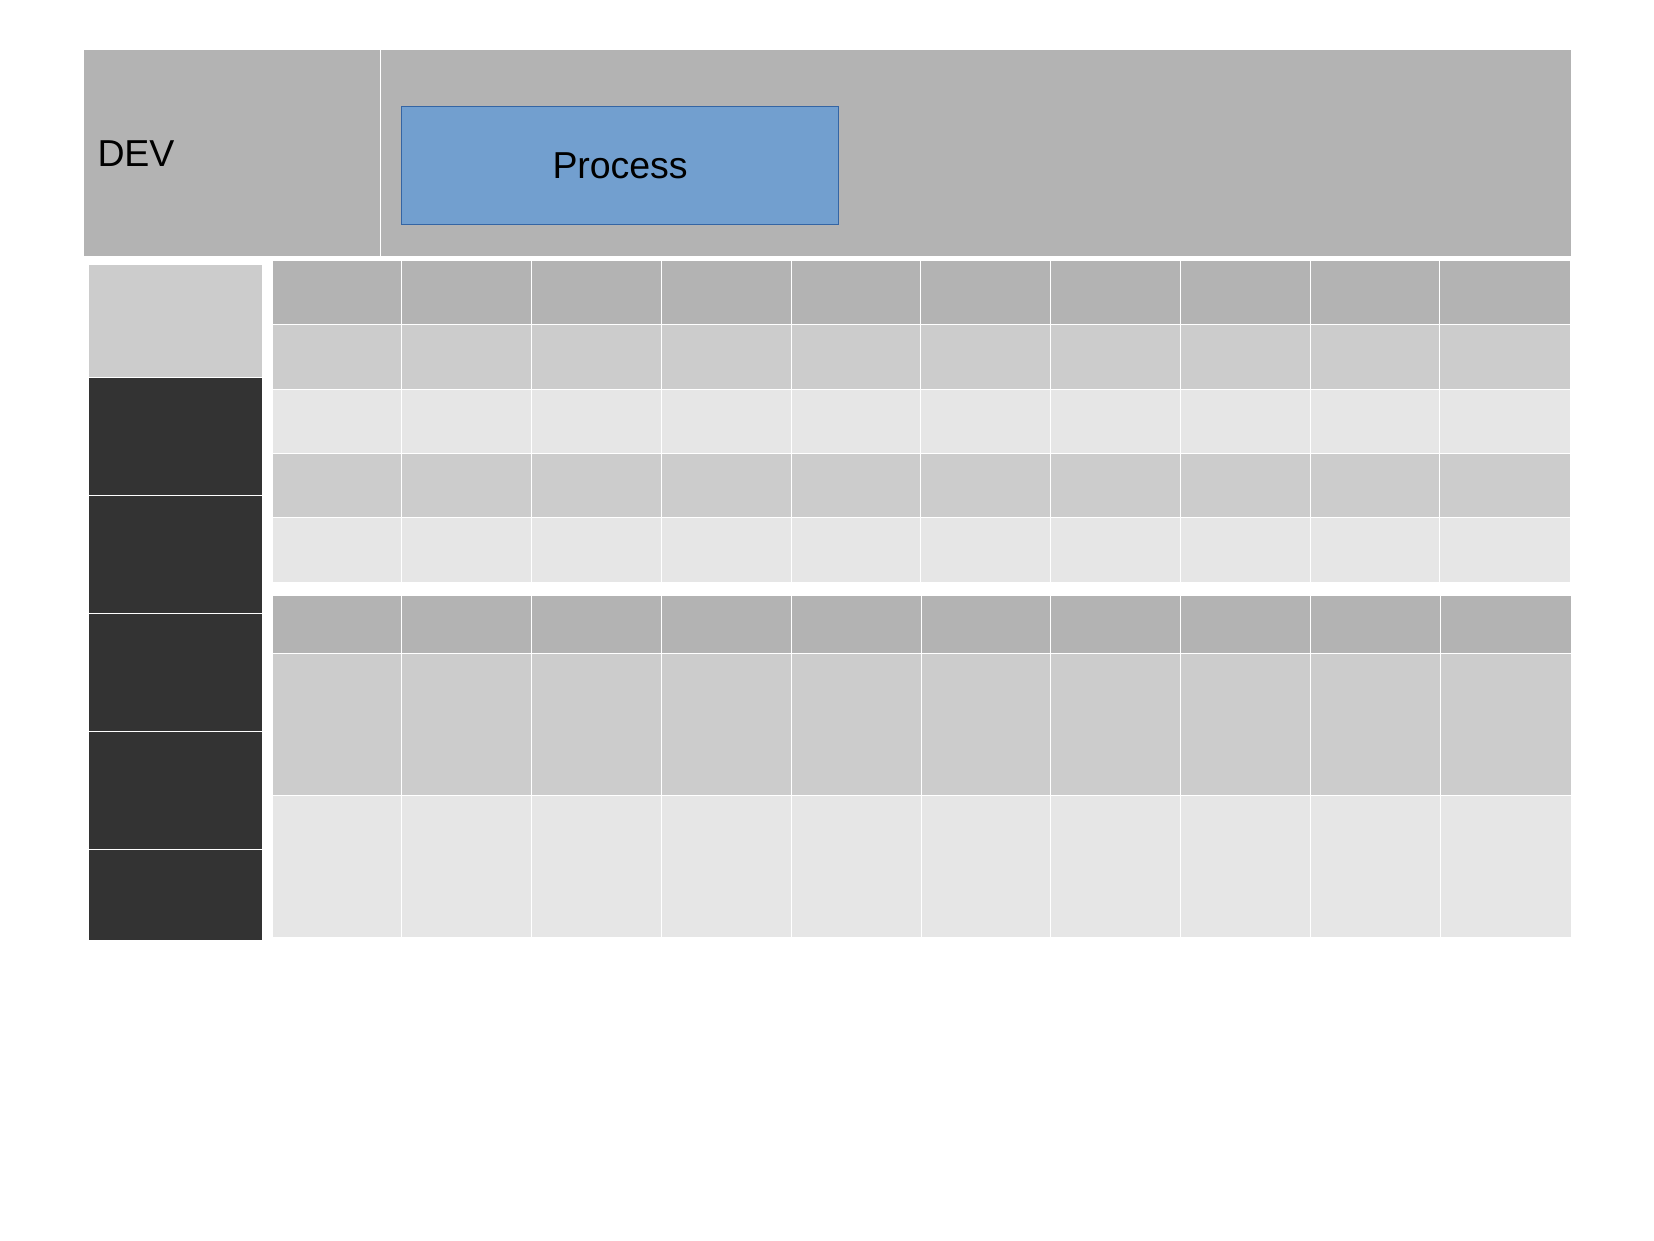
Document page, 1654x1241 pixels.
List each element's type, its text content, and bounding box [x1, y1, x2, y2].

table_cell [1051, 796, 1180, 937]
table_cell [792, 454, 920, 517]
table_header [1311, 261, 1439, 324]
table_cell [662, 390, 791, 453]
table_cell [1441, 796, 1571, 937]
table_header [1441, 596, 1571, 653]
table_cell [792, 796, 921, 937]
table_cell [921, 390, 1050, 453]
table_header [922, 596, 1050, 653]
table_cell [1440, 325, 1570, 389]
table_cell [662, 518, 791, 582]
table_header [402, 261, 531, 324]
table_cell [1311, 390, 1439, 453]
table_cell [921, 454, 1050, 517]
table_cell [922, 654, 1050, 795]
table_header [381, 50, 1571, 256]
table_header [1440, 261, 1570, 324]
table_cell [1051, 325, 1180, 389]
table_cell [1311, 454, 1439, 517]
table_cell [792, 325, 920, 389]
table_header [273, 261, 401, 324]
table_cell [1440, 454, 1570, 517]
table_cell [1181, 654, 1310, 795]
table_cell [402, 796, 531, 937]
table_header [1181, 261, 1310, 324]
table_cell [273, 390, 401, 453]
table_header [1051, 596, 1180, 653]
table_header [402, 596, 531, 653]
table_cell [1181, 454, 1310, 517]
table_cell [1181, 390, 1310, 453]
table_header [792, 596, 921, 653]
table_cell [1311, 796, 1440, 937]
table_cell [273, 654, 401, 795]
table_cell [1311, 654, 1440, 795]
table_cell [402, 390, 531, 453]
table_cell [532, 796, 661, 937]
table_header [921, 261, 1050, 324]
table_header [1311, 596, 1440, 653]
table_cell [921, 518, 1050, 582]
table_cell [792, 518, 920, 582]
table_cell [662, 654, 791, 795]
table_cell [792, 654, 921, 795]
table_cell [1051, 518, 1180, 582]
table_cell [532, 390, 661, 453]
table_header [89, 265, 262, 377]
table_cell [922, 796, 1050, 937]
table_cell [532, 654, 661, 795]
table_cell [273, 796, 401, 937]
text_box Process [401, 106, 839, 225]
table_cell [89, 614, 262, 731]
table_cell [402, 518, 531, 582]
table_cell [1181, 325, 1310, 389]
table_header [792, 261, 920, 324]
table_cell [273, 518, 401, 582]
table_header [273, 596, 401, 653]
table_cell [662, 796, 791, 937]
table_cell [1440, 390, 1570, 453]
table_cell [89, 850, 262, 940]
table_header [532, 261, 661, 324]
table_header [1181, 596, 1310, 653]
table_header DEV [84, 50, 380, 256]
table_cell [402, 325, 531, 389]
table_cell [532, 325, 661, 389]
table_cell [402, 454, 531, 517]
table_header [1051, 261, 1180, 324]
table_cell [1051, 654, 1180, 795]
table_header [662, 596, 791, 653]
table_cell [662, 325, 791, 389]
table_header [532, 596, 661, 653]
table_cell [273, 325, 401, 389]
table_cell [402, 654, 531, 795]
table_cell [89, 378, 262, 495]
table_cell [532, 454, 661, 517]
table_cell [273, 454, 401, 517]
table_cell [921, 325, 1050, 389]
table_cell [89, 496, 262, 613]
table_cell [1441, 654, 1571, 795]
table_cell [1440, 518, 1570, 582]
table_header [662, 261, 791, 324]
table_cell [662, 454, 791, 517]
table_cell [1051, 454, 1180, 517]
table_cell [89, 732, 262, 849]
table_cell [792, 390, 920, 453]
table_cell [1311, 518, 1439, 582]
table_cell [1311, 325, 1439, 389]
table_cell [1181, 518, 1310, 582]
table_cell [1051, 390, 1180, 453]
table_cell [1181, 796, 1310, 937]
table_cell [532, 518, 661, 582]
